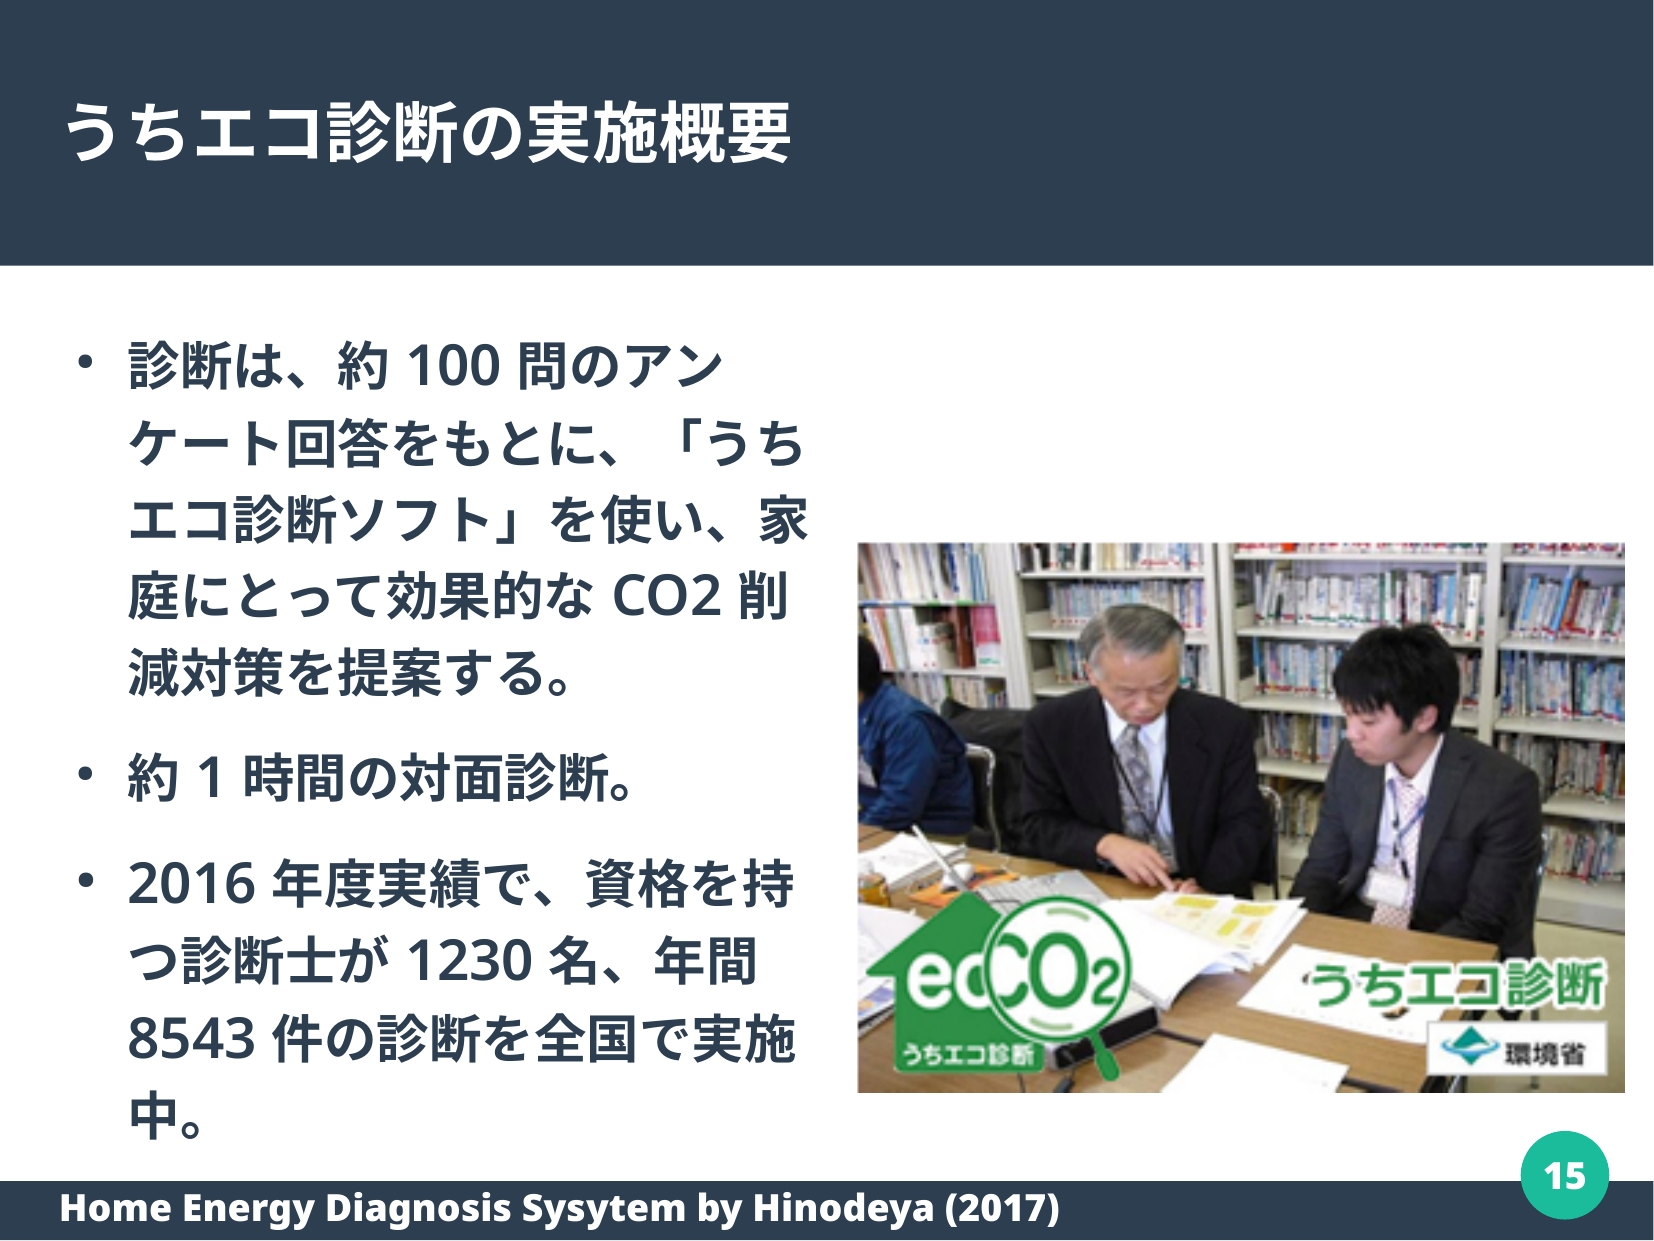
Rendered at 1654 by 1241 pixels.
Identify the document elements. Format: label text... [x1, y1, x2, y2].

picture [856, 541, 1625, 1093]
title うちエコ診断の実施概要 [59, 49, 1595, 207]
list 診断は、約100問のアンケート回答をもとに、「うちエコ診断ソフト」を使い、家庭にとって効果的なCO2削減対策を提案する。 約1時間の対面診断。 2016年度実績で、資格を持つ診断士が1230名、年間8543件の診断を全国で実施中。 [59, 324, 827, 1152]
